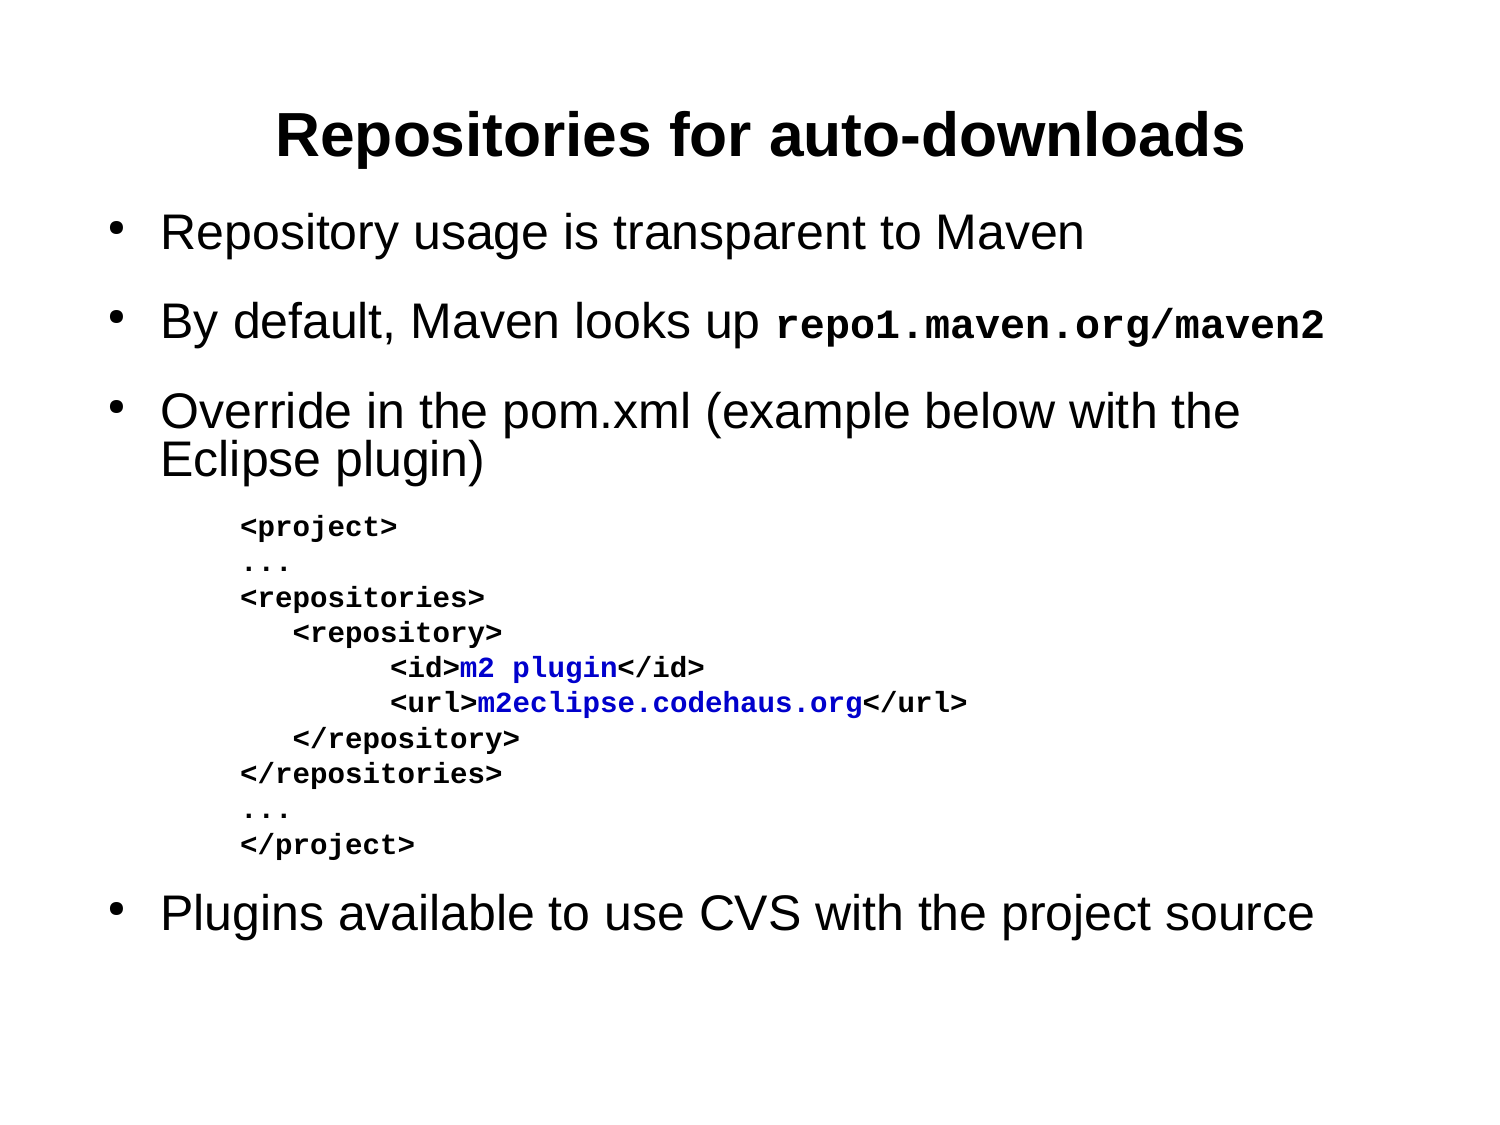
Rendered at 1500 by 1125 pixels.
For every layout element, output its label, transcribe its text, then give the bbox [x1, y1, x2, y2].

title Repositories for auto-downloads [75, 44, 1425, 177]
list Repository usage is transparent to Maven By default, Maven looks up repo1.maven.org/maven2 Override in the pom.xml (example below with the Eclipse plugin) <project> ... <repositories> <repository> <id>m2 plugin</id> <url>m2eclipse.codehaus.org</url> </repository> </repositories> ... </project> Plugins available to use CVS with the project source [75, 204, 1395, 1075]
